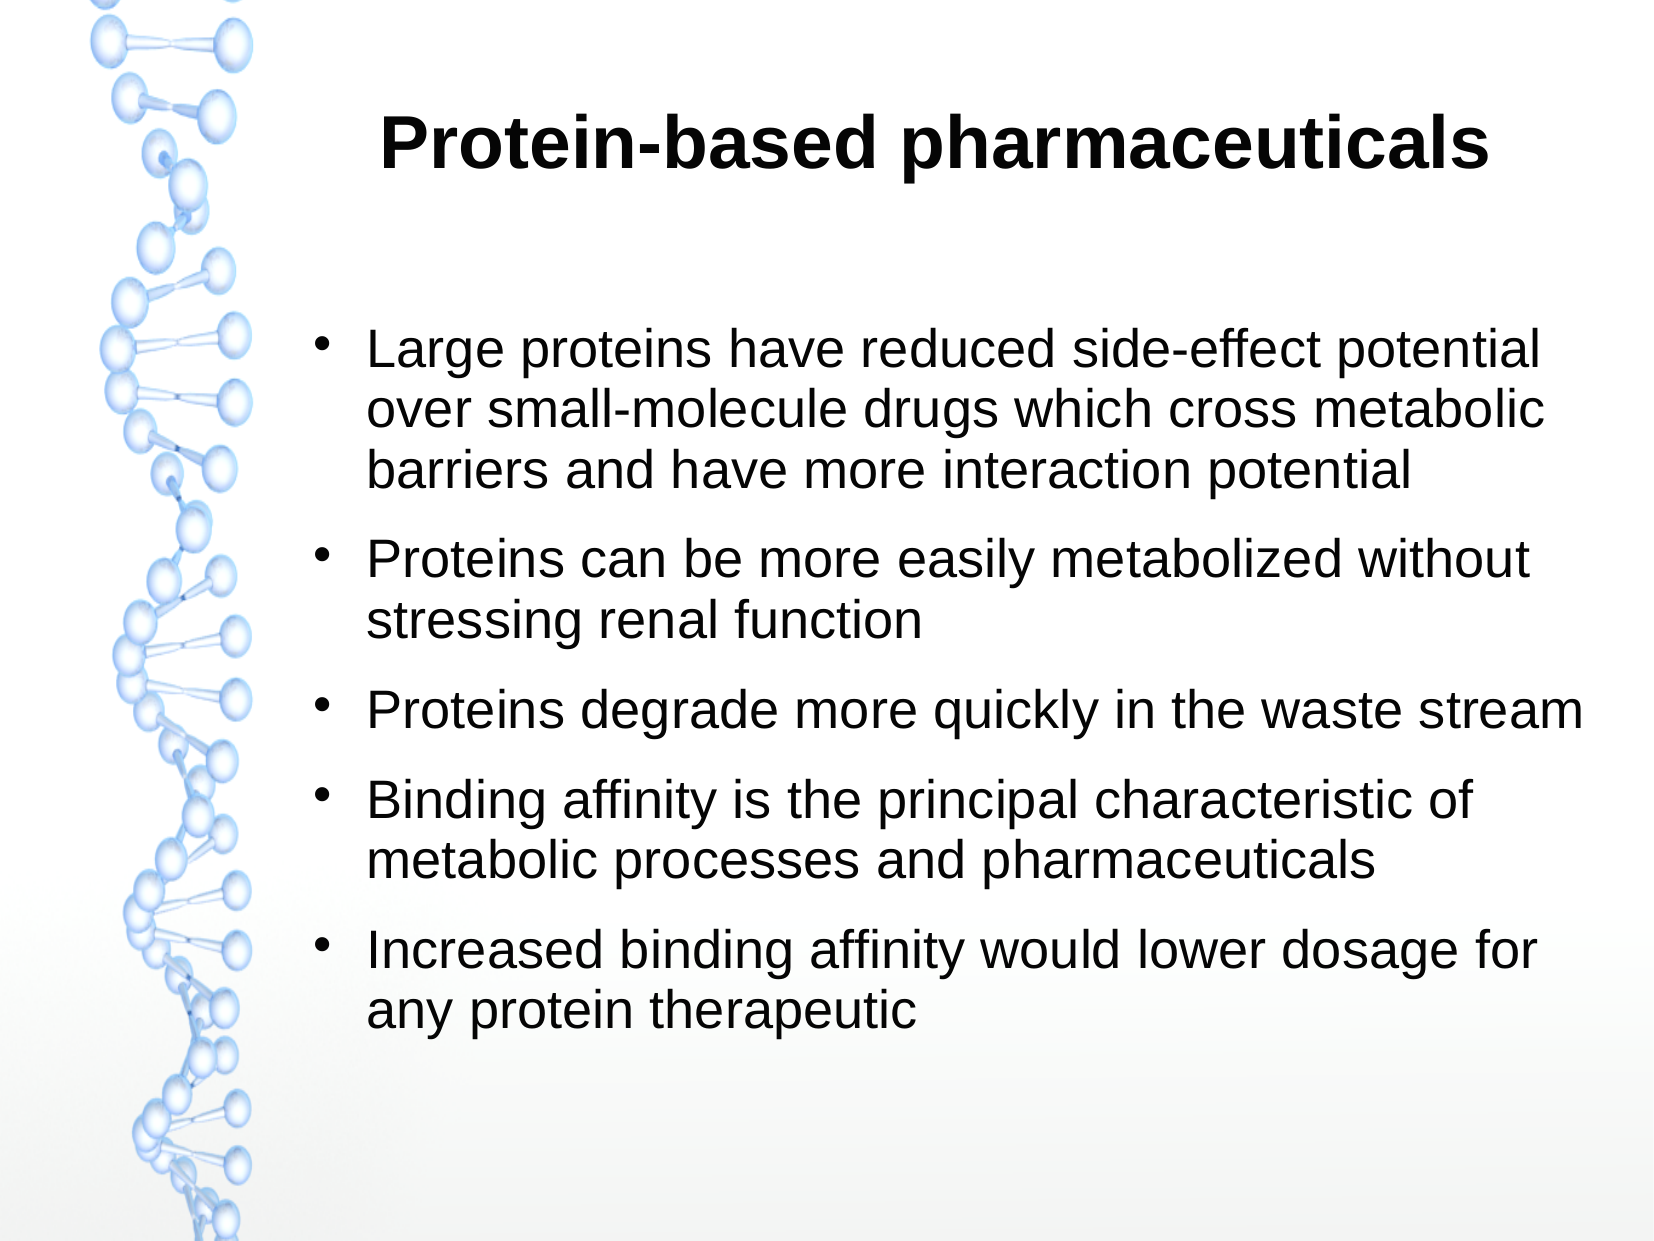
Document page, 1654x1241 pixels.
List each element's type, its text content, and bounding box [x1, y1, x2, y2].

title Protein-based pharmaceuticals [261, 35, 1591, 241]
list Large proteins have reduced side-effect potential over small-molecule drugs which cross metabolic barriers and have more interaction potential Proteins can be more easily metabolized without stressing renal function Proteins degrade more quickly in the waste stream Binding affinity is the principal characteristic of metabolic processes and pharmaceuticals Increased binding affinity would lower dosage for any protein therapeutic [295, 315, 1625, 1156]
picture [0, 0, 1654, 1241]
